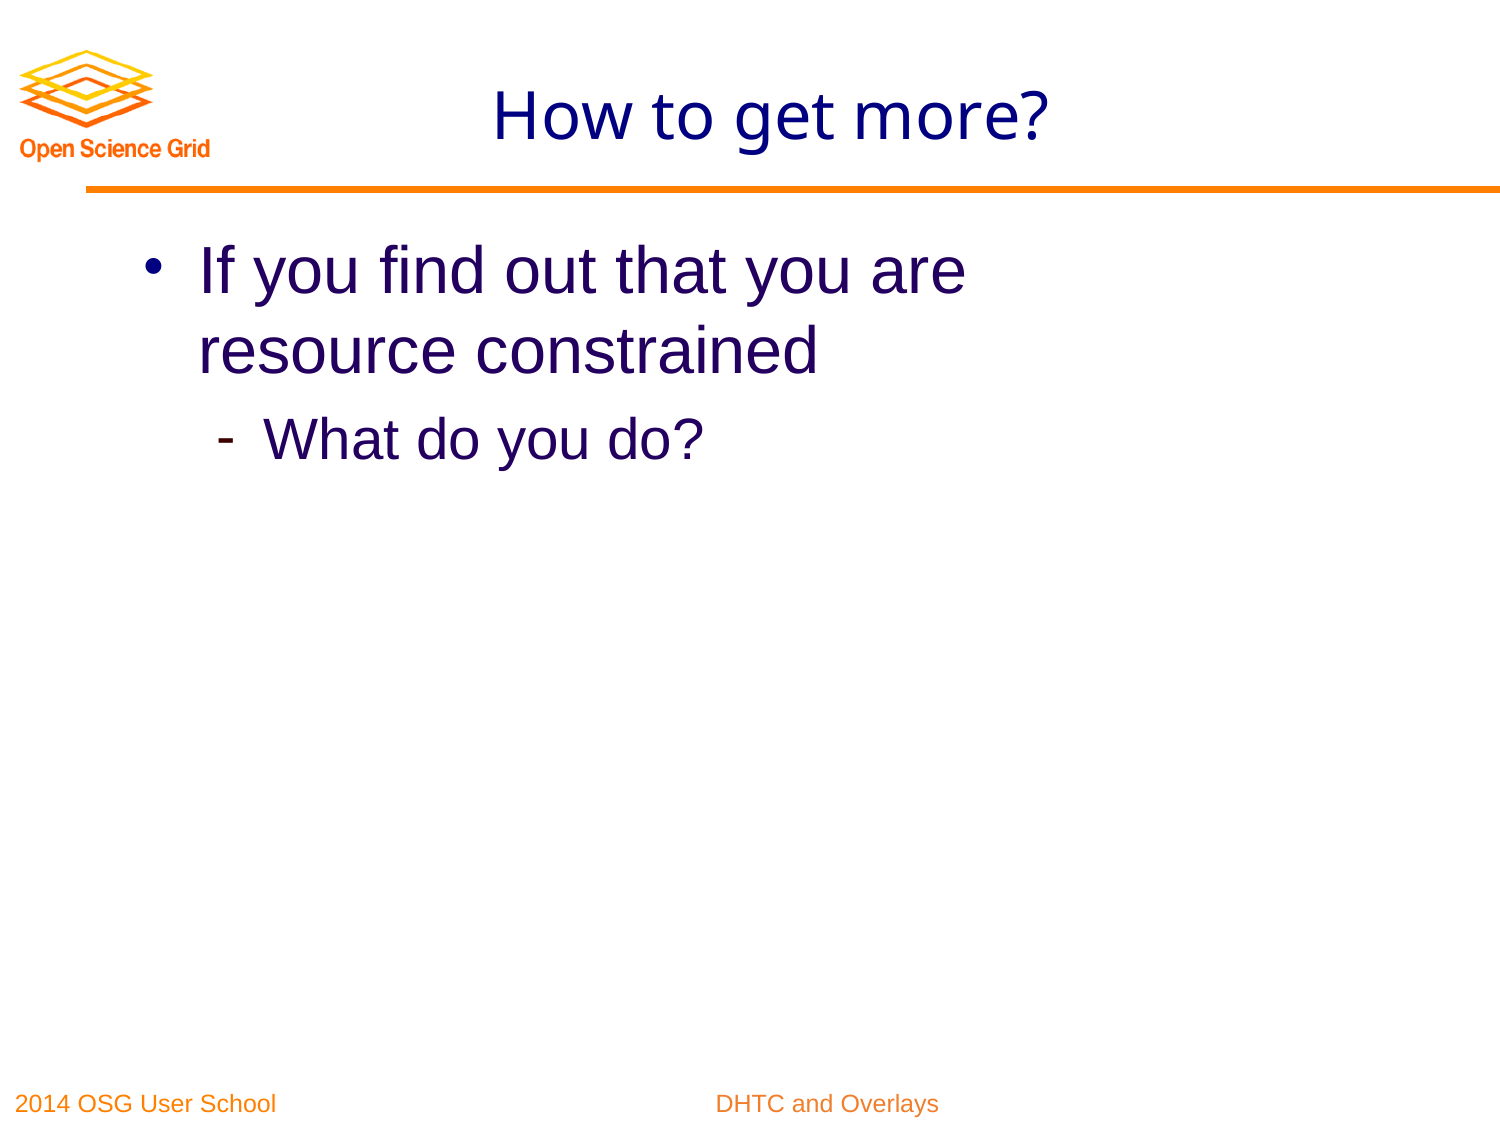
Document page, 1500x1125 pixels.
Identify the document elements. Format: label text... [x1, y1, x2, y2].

title How to get more? [201, 18, 1342, 207]
picture [0, 27, 201, 179]
list If you find out that you are resource constrained What do you do? [127, 218, 1403, 872]
